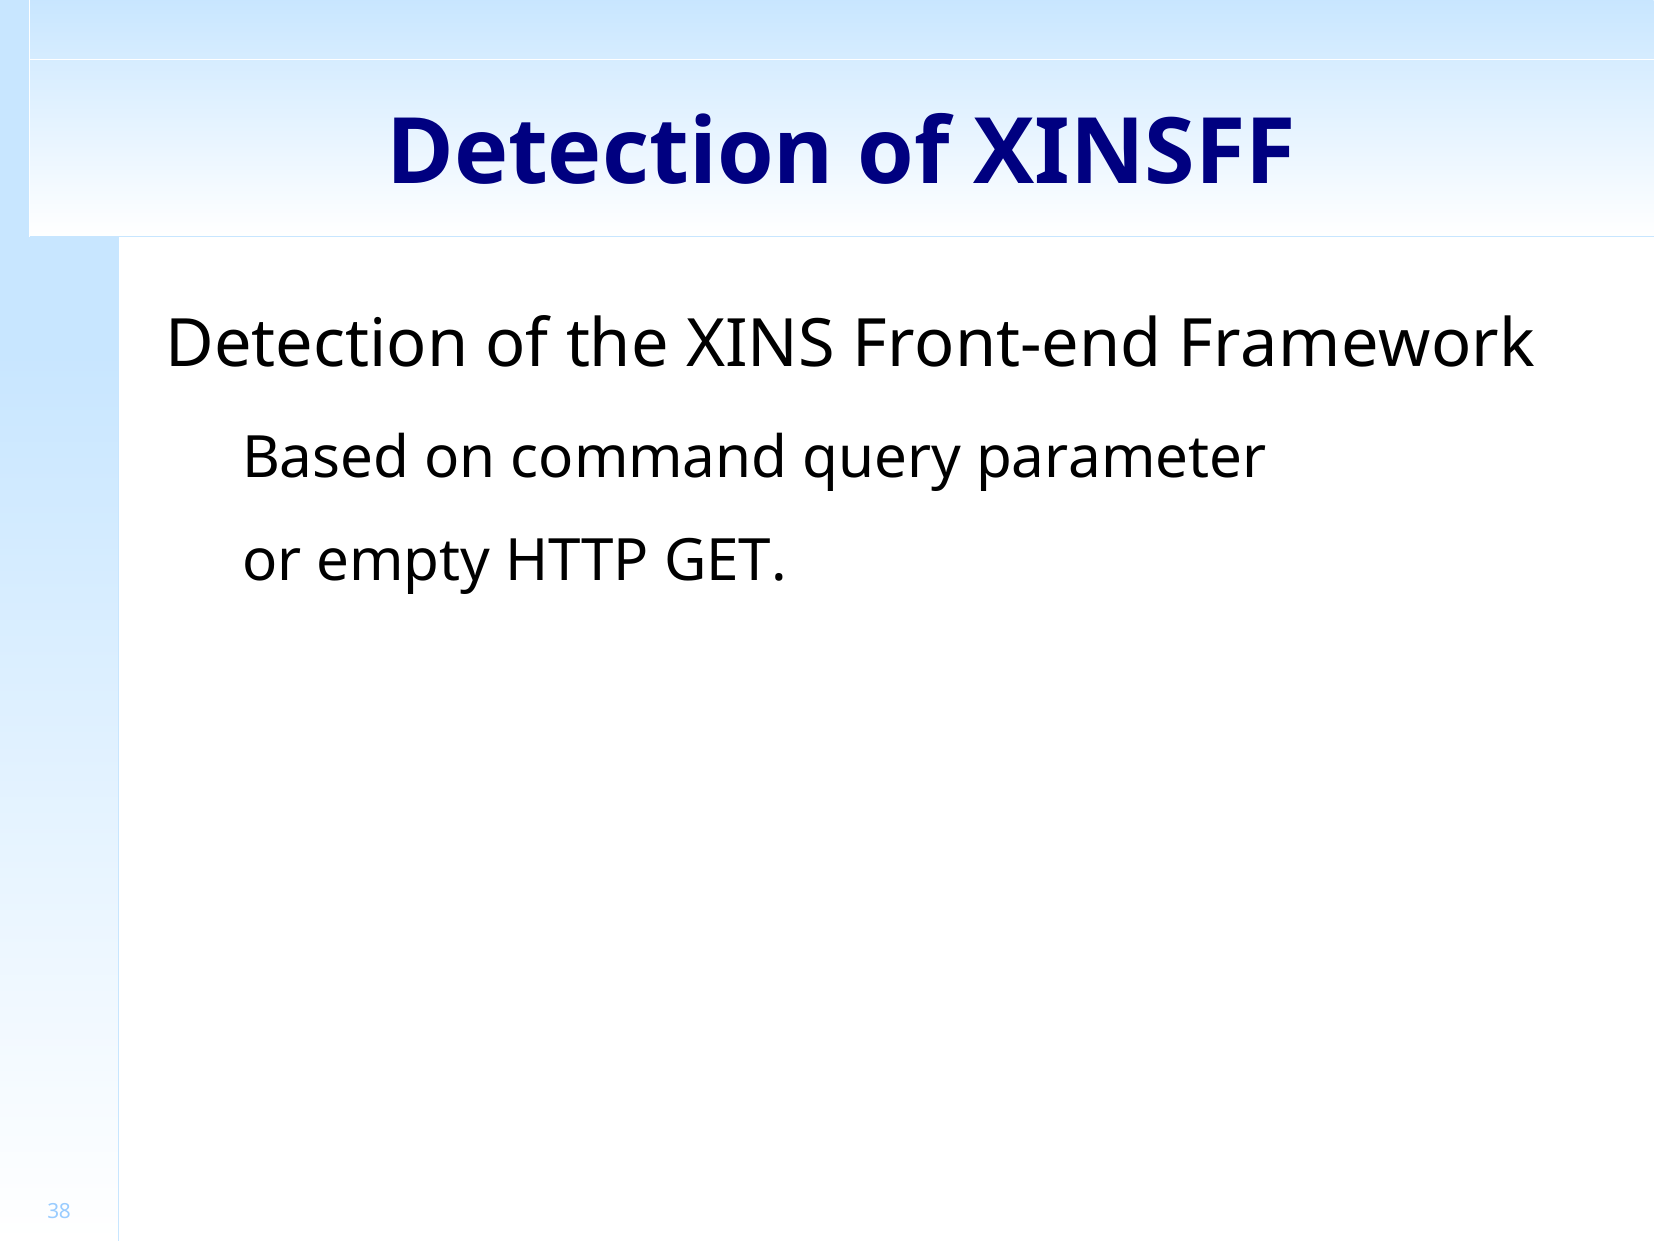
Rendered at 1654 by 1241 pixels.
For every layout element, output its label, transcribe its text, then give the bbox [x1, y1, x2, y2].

title Detection of XINSFF [29, 59, 1654, 237]
list Detection of the XINS Front-end Framework Based on command query parameter or empty HTTP GET. [147, 295, 1625, 1182]
